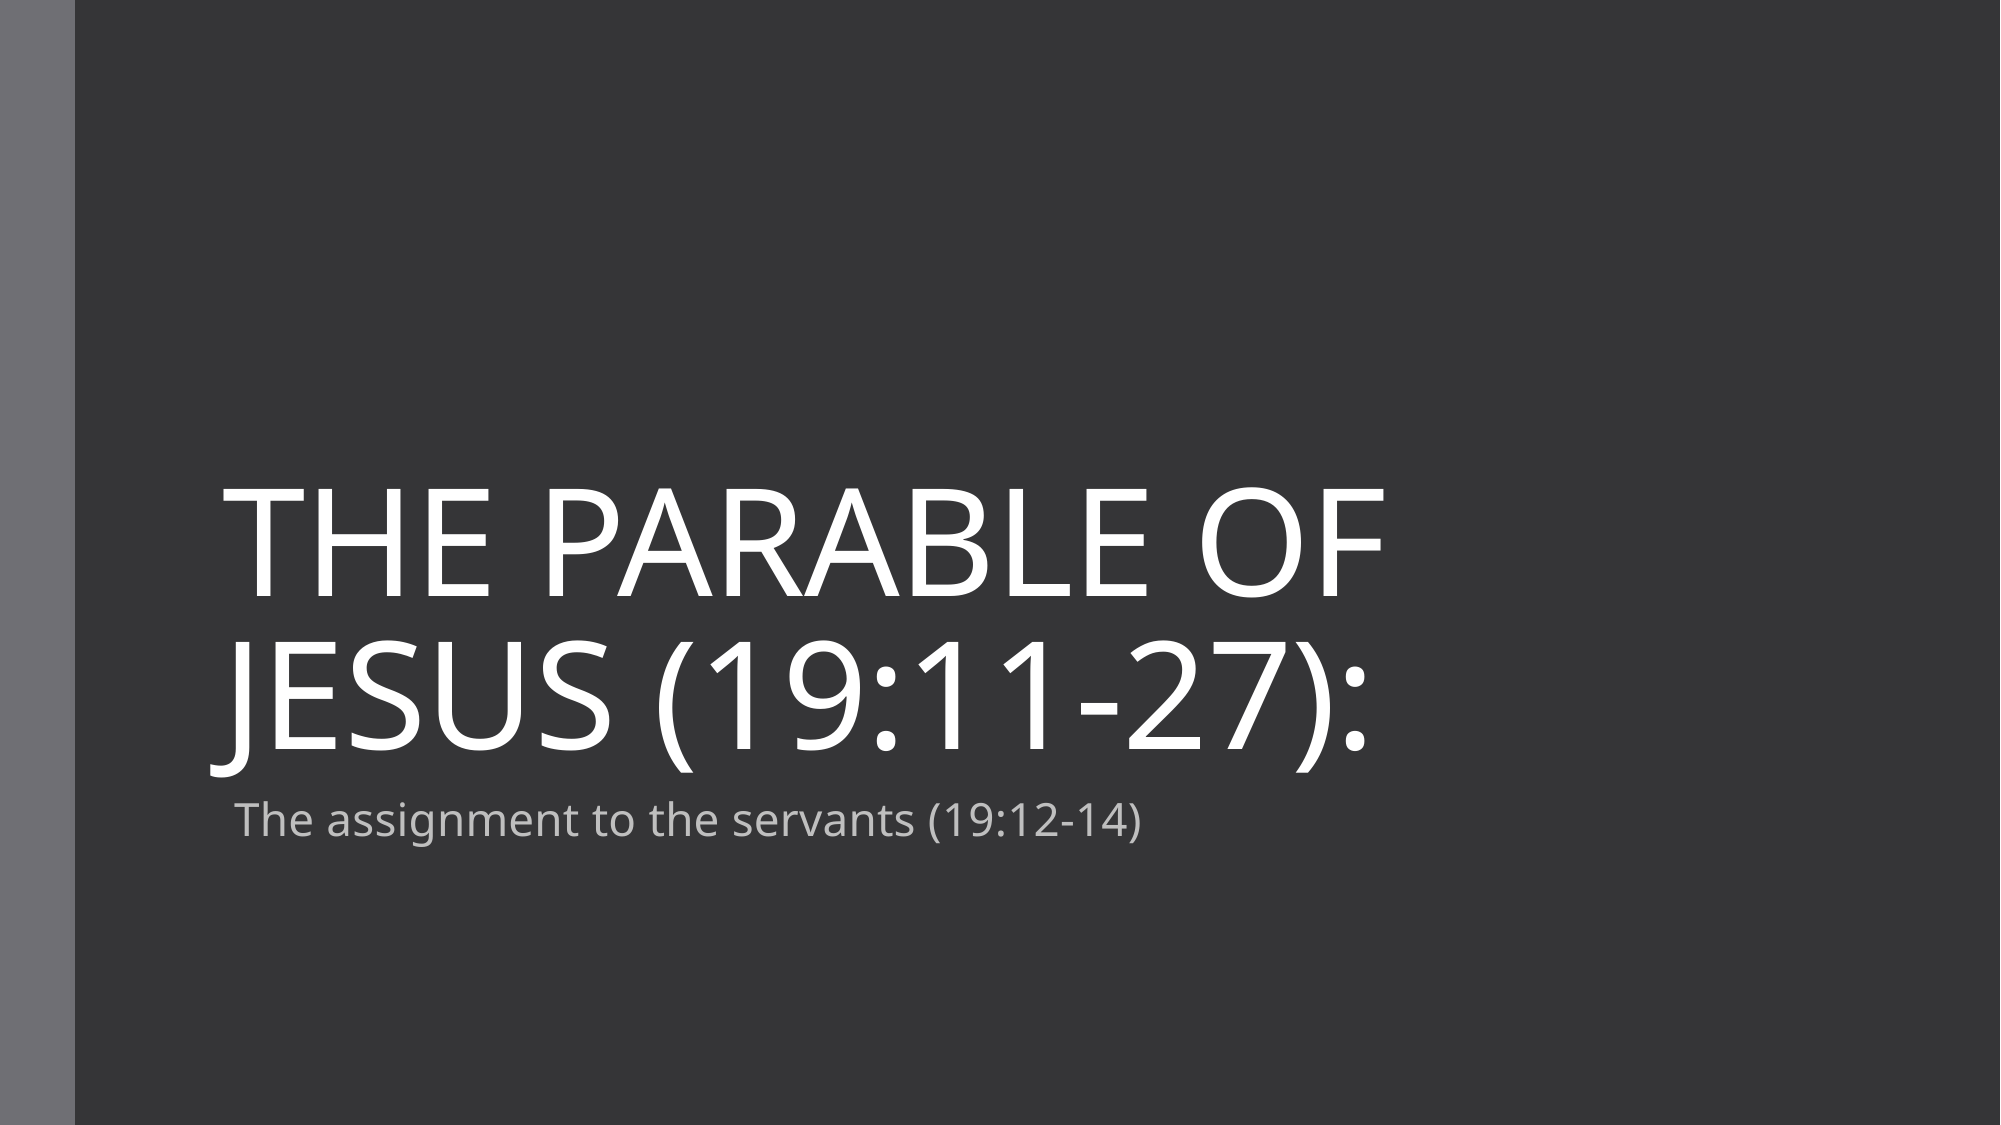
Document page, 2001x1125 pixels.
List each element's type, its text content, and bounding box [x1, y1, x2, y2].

subtitle The assignment to the servants (19:12-14) [206, 787, 1752, 1066]
title THE PARABLE OF JESUS (19:11-27): [206, 124, 1752, 787]
